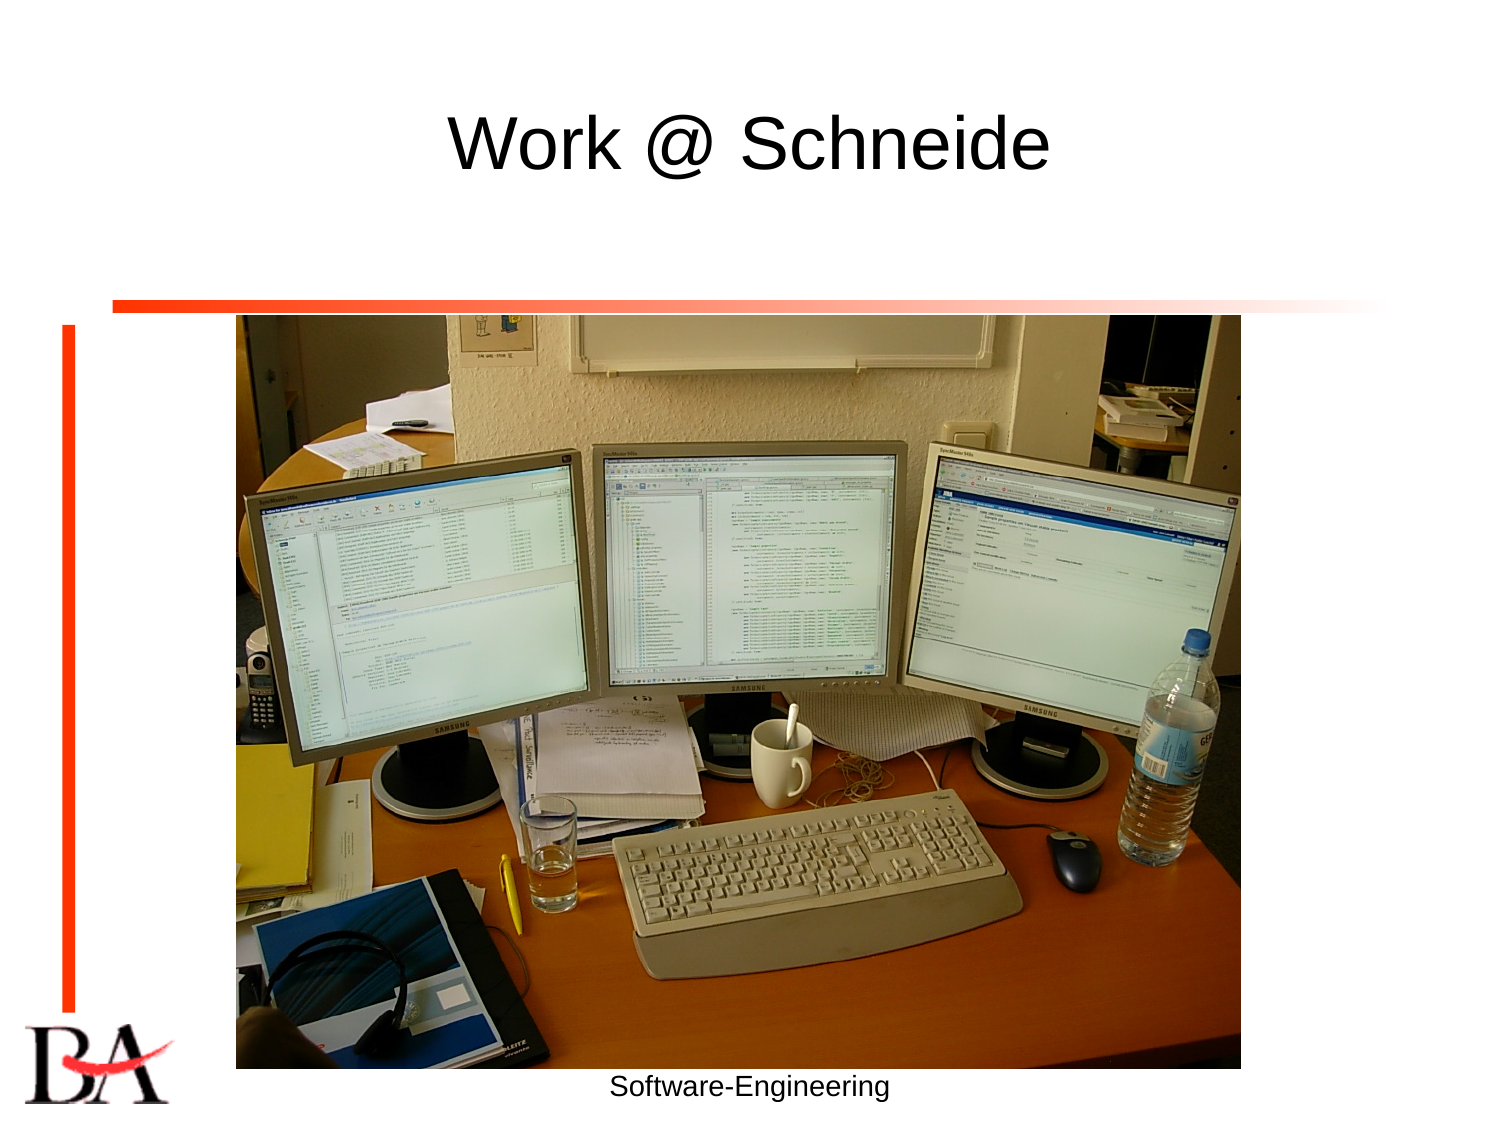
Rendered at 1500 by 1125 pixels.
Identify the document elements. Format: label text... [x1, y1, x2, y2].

title Work @ Schneide [112, 28, 1388, 259]
picture [24, 1024, 175, 1104]
picture [236, 315, 1241, 1069]
